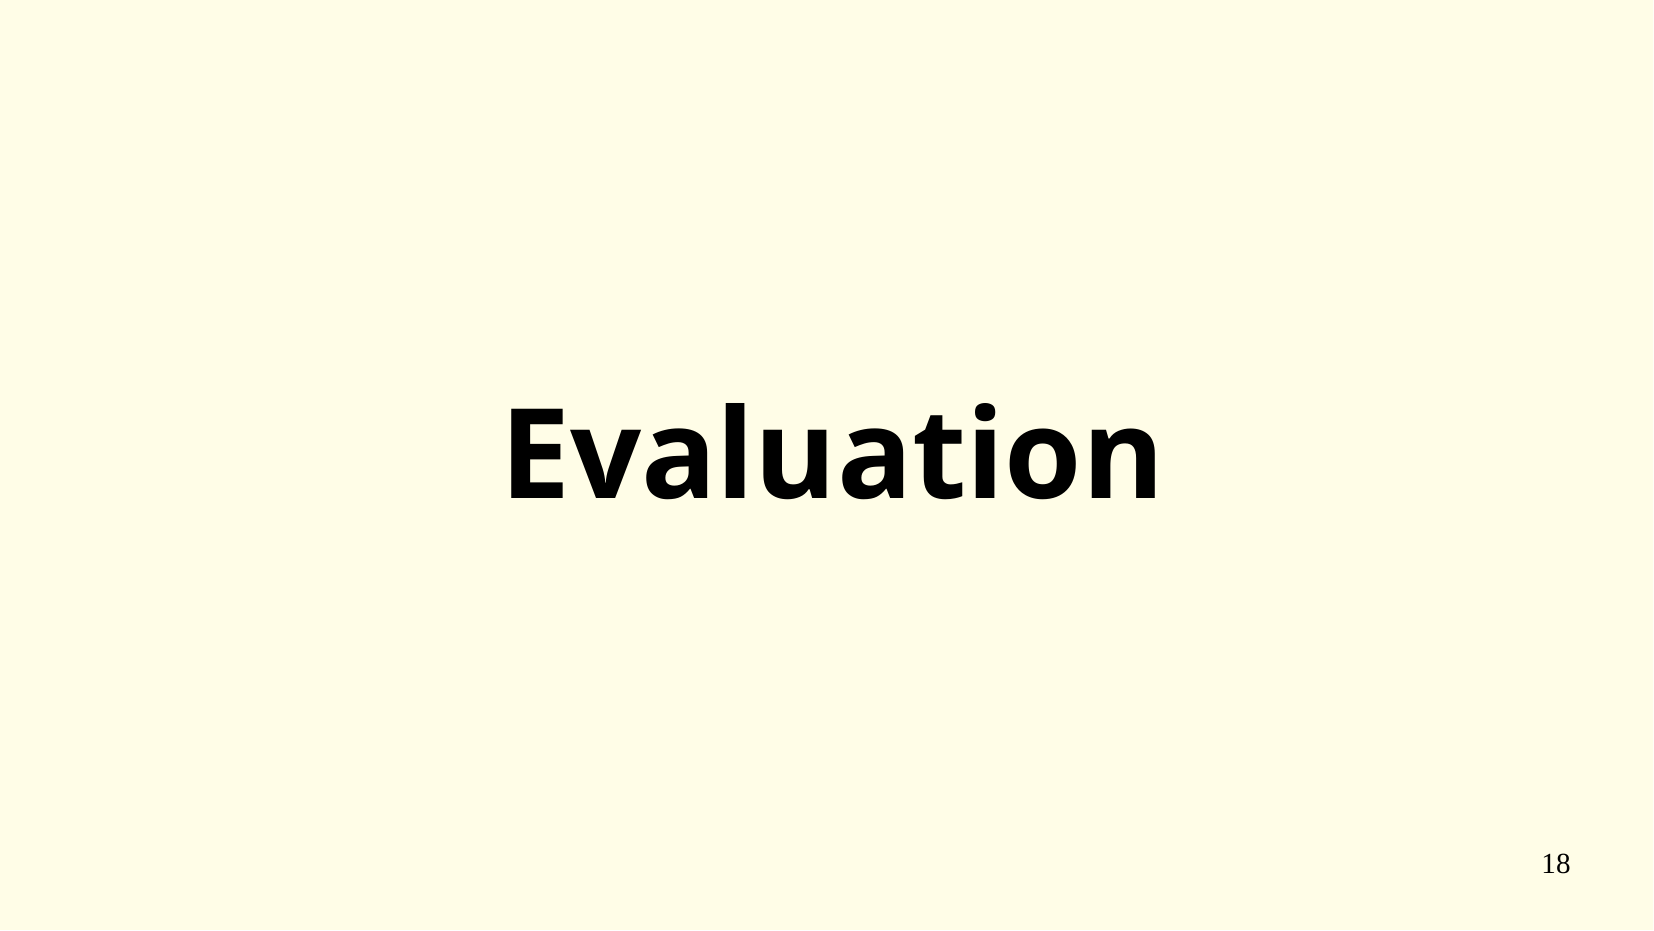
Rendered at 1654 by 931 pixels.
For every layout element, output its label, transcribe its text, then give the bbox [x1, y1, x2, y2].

title Evaluation [88, 368, 1577, 532]
